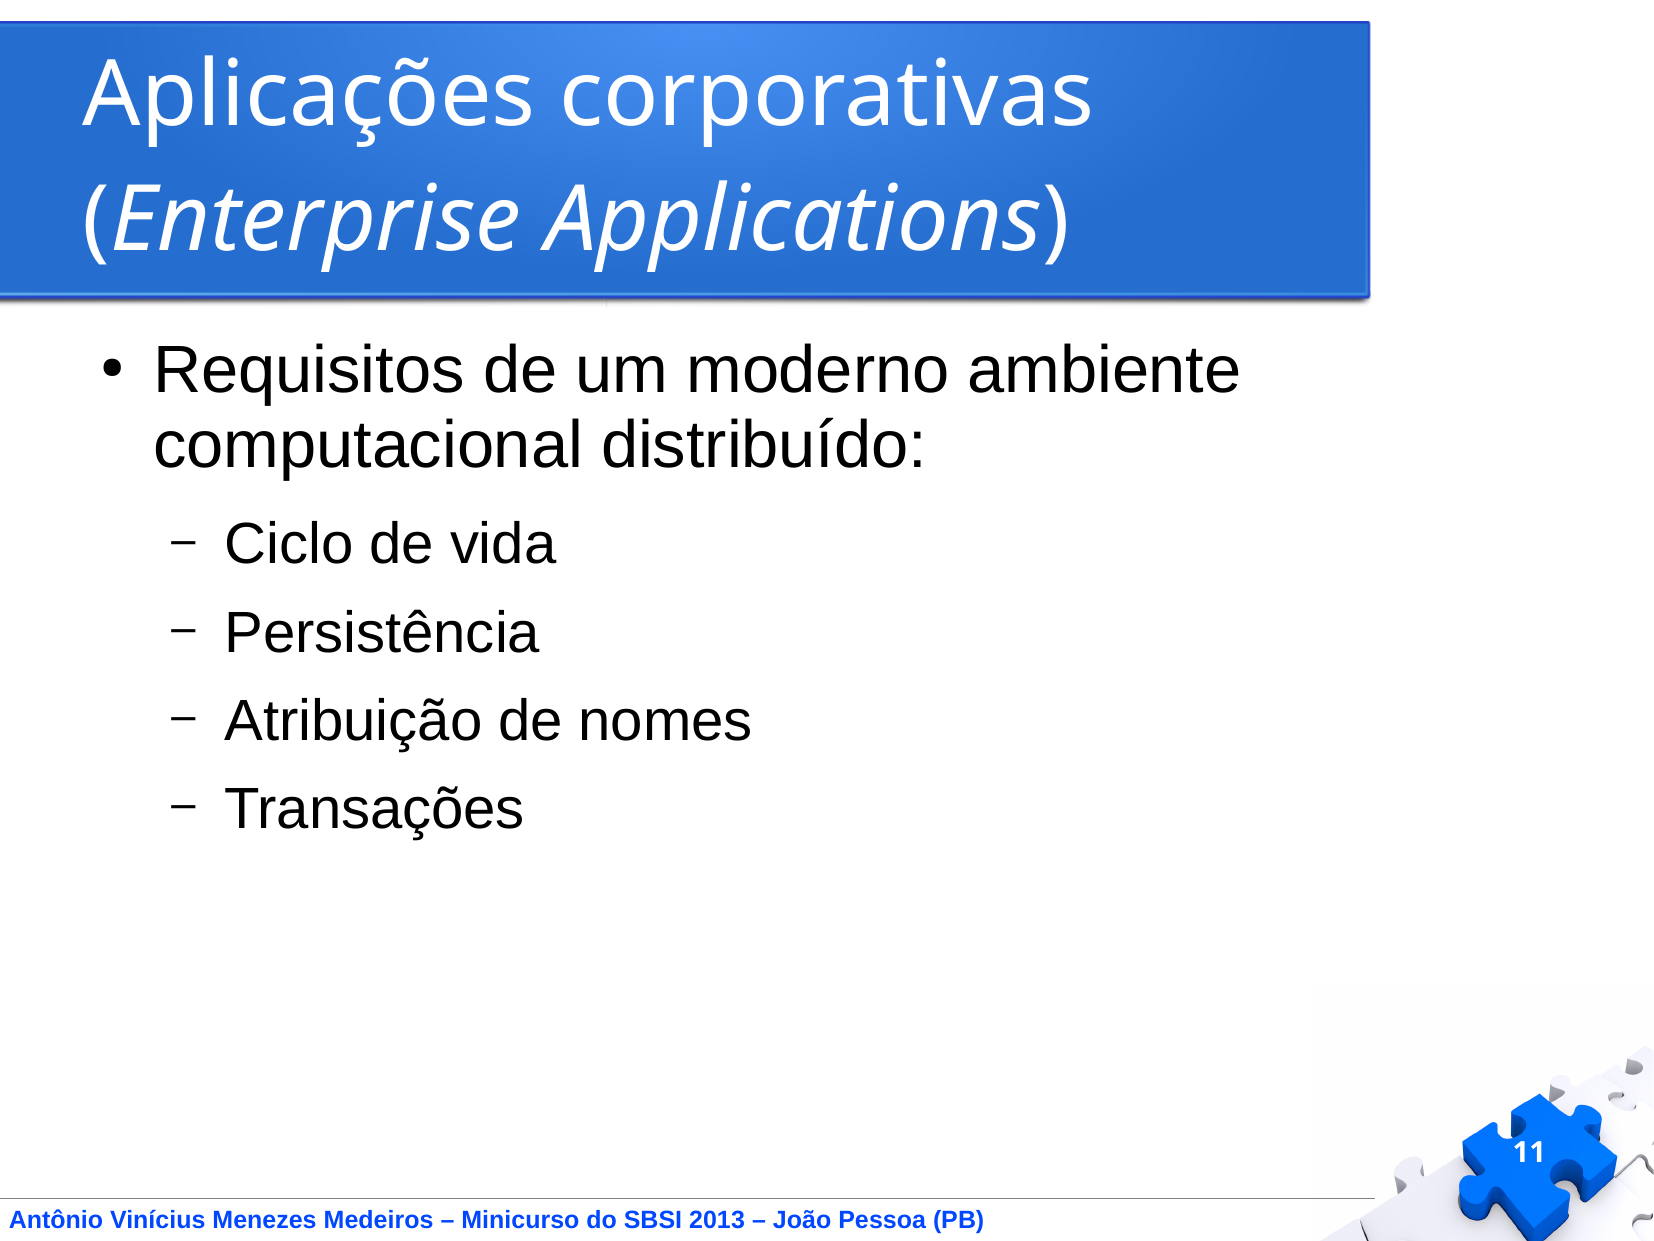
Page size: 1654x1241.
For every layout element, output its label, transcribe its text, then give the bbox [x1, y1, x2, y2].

list Requisitos de um moderno ambiente computacional distribuído: Ciclo de vida Persistência Atribuição de nomes Transações [82, 332, 1356, 1205]
title Aplicações corporativas (Enterprise Applications) [82, 49, 1323, 257]
picture [1311, 983, 1654, 1241]
picture [0, 21, 1375, 307]
